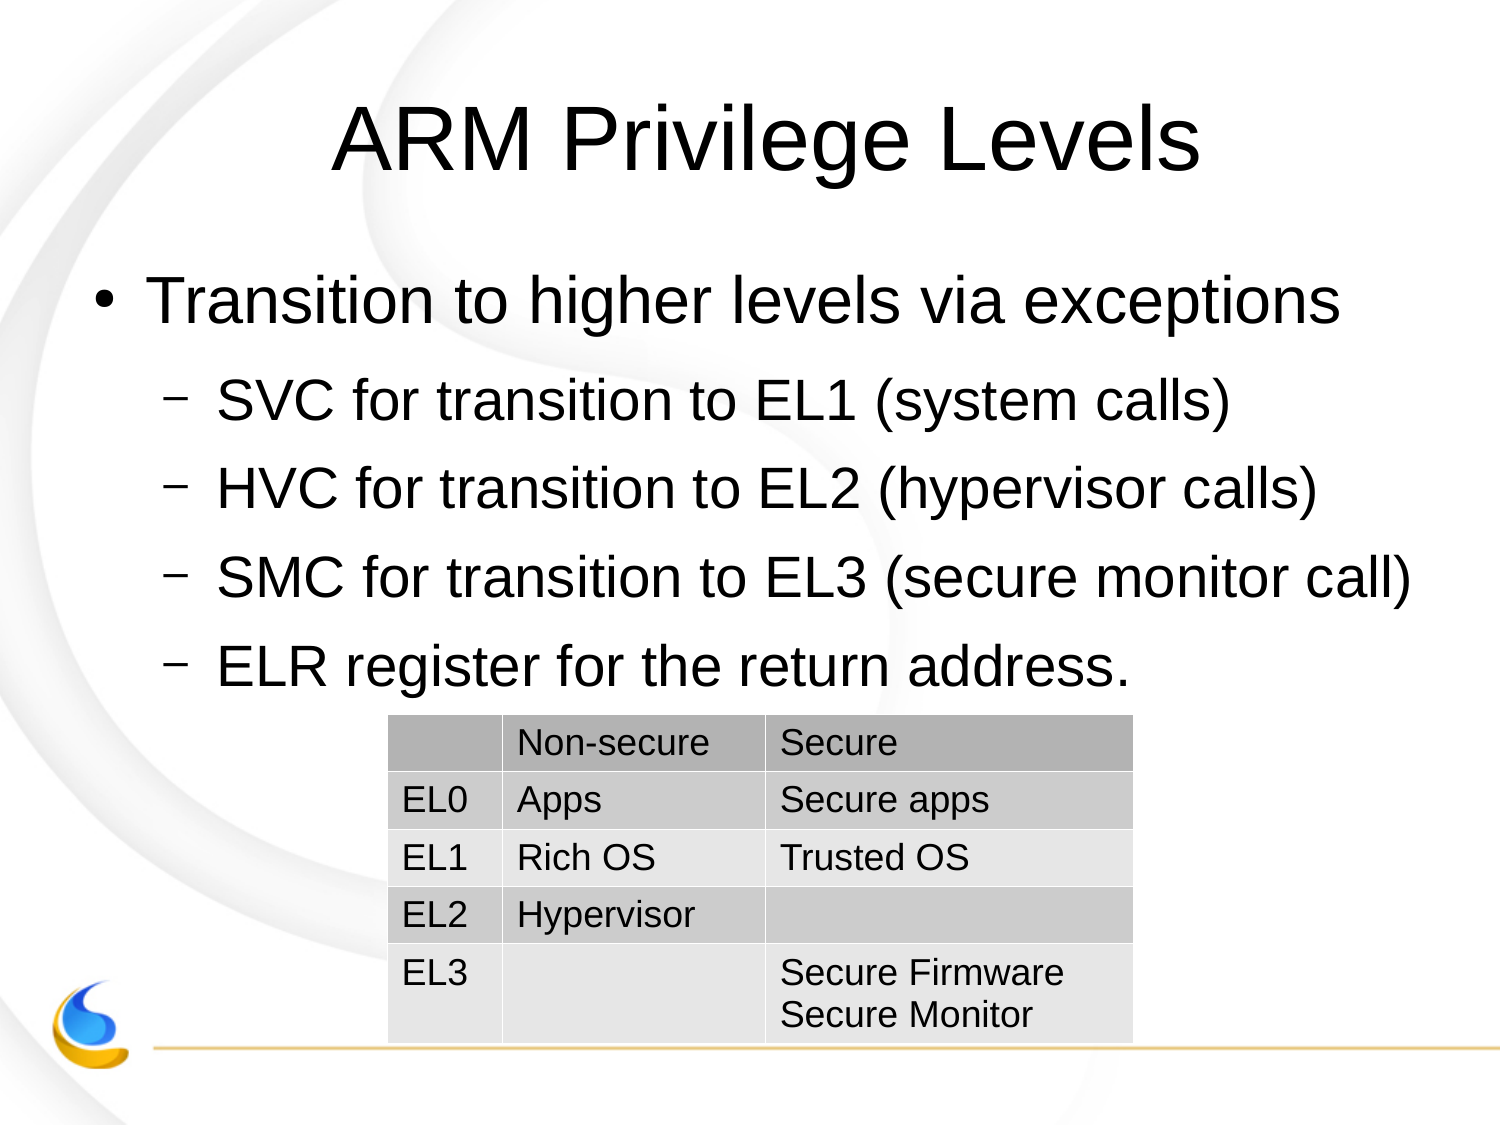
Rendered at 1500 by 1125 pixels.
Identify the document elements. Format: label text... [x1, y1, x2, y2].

table_cell [766, 887, 1133, 943]
table_cell EL3 [388, 944, 502, 1043]
table_cell Rich OS [503, 830, 765, 886]
table_cell EL0 [388, 772, 502, 829]
table_cell EL1 [388, 830, 502, 886]
table_cell [503, 944, 765, 1043]
table_cell EL2 [388, 887, 502, 943]
table_header Non-secure [503, 715, 765, 771]
table_header Secure [766, 715, 1133, 771]
title ARM Privilege Levels [75, 44, 1425, 233]
table_cell Secure Firmware Secure Monitor [766, 944, 1133, 1043]
table_cell Trusted OS [766, 830, 1133, 886]
list Transition to higher levels via exceptions SVC for transition to EL1 (system calls) HVC for transition to EL2 (hypervisor calls) SMC for transition to EL3 (secure monitor call) ELR register for the return address. [75, 263, 1425, 1039]
table_cell Secure apps [766, 772, 1133, 829]
table_header [388, 715, 502, 771]
table_cell Apps [503, 772, 765, 829]
table_cell Hypervisor [503, 887, 765, 943]
picture [0, 0, 1500, 1125]
